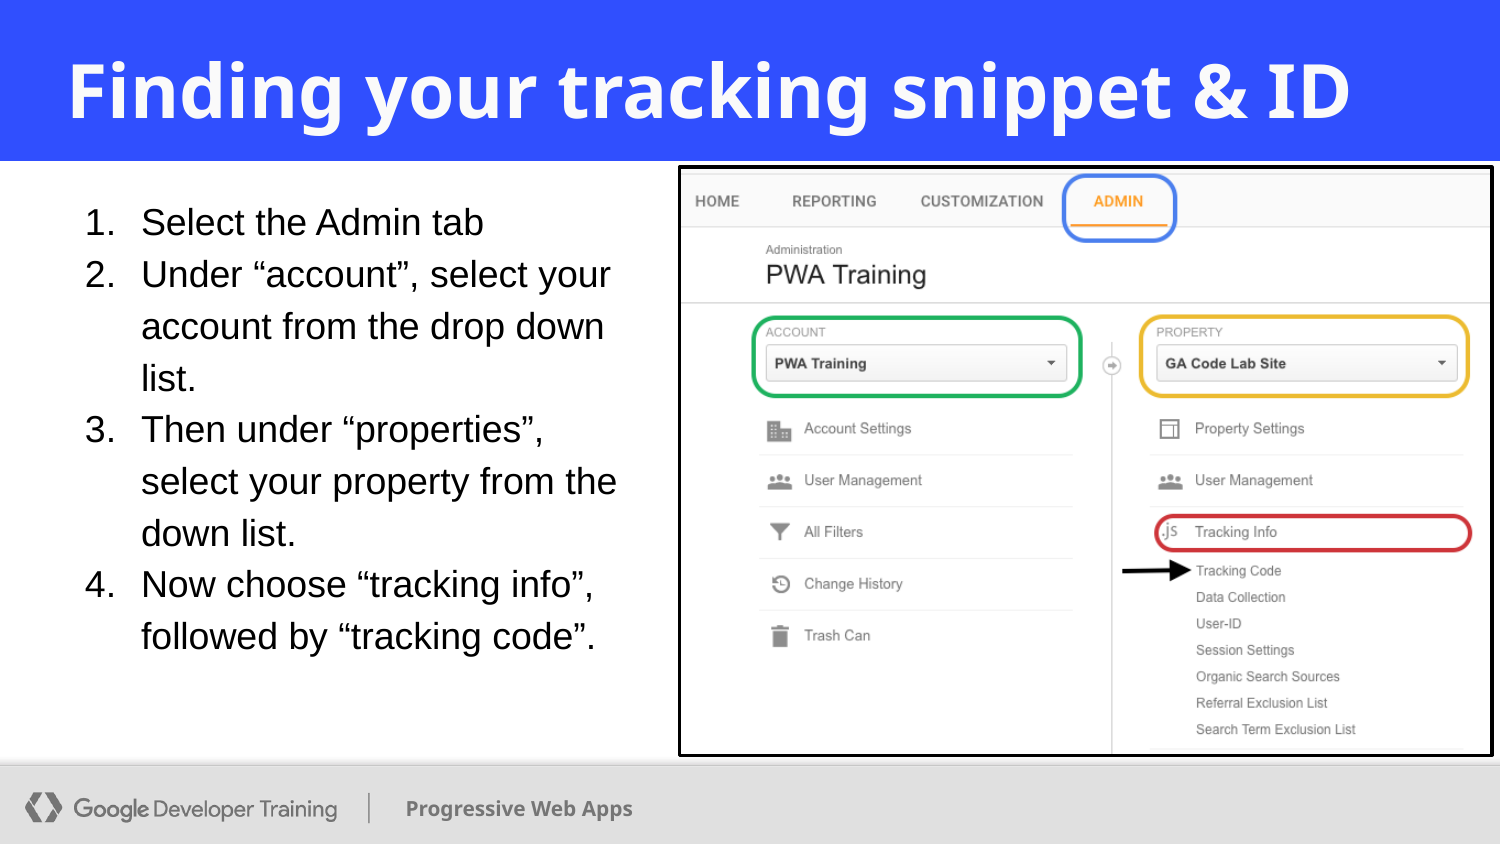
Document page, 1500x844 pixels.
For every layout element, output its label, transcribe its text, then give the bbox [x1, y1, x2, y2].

picture [0, 161, 1500, 844]
title Finding your tracking snippet & ID [51, 28, 1449, 122]
list Select the Admin tab Under “account”, select your account from the drop down list. Then under “properties”, select your property from the down list. Now choose “tracking info”, followed by “tracking code”. [51, 176, 652, 746]
